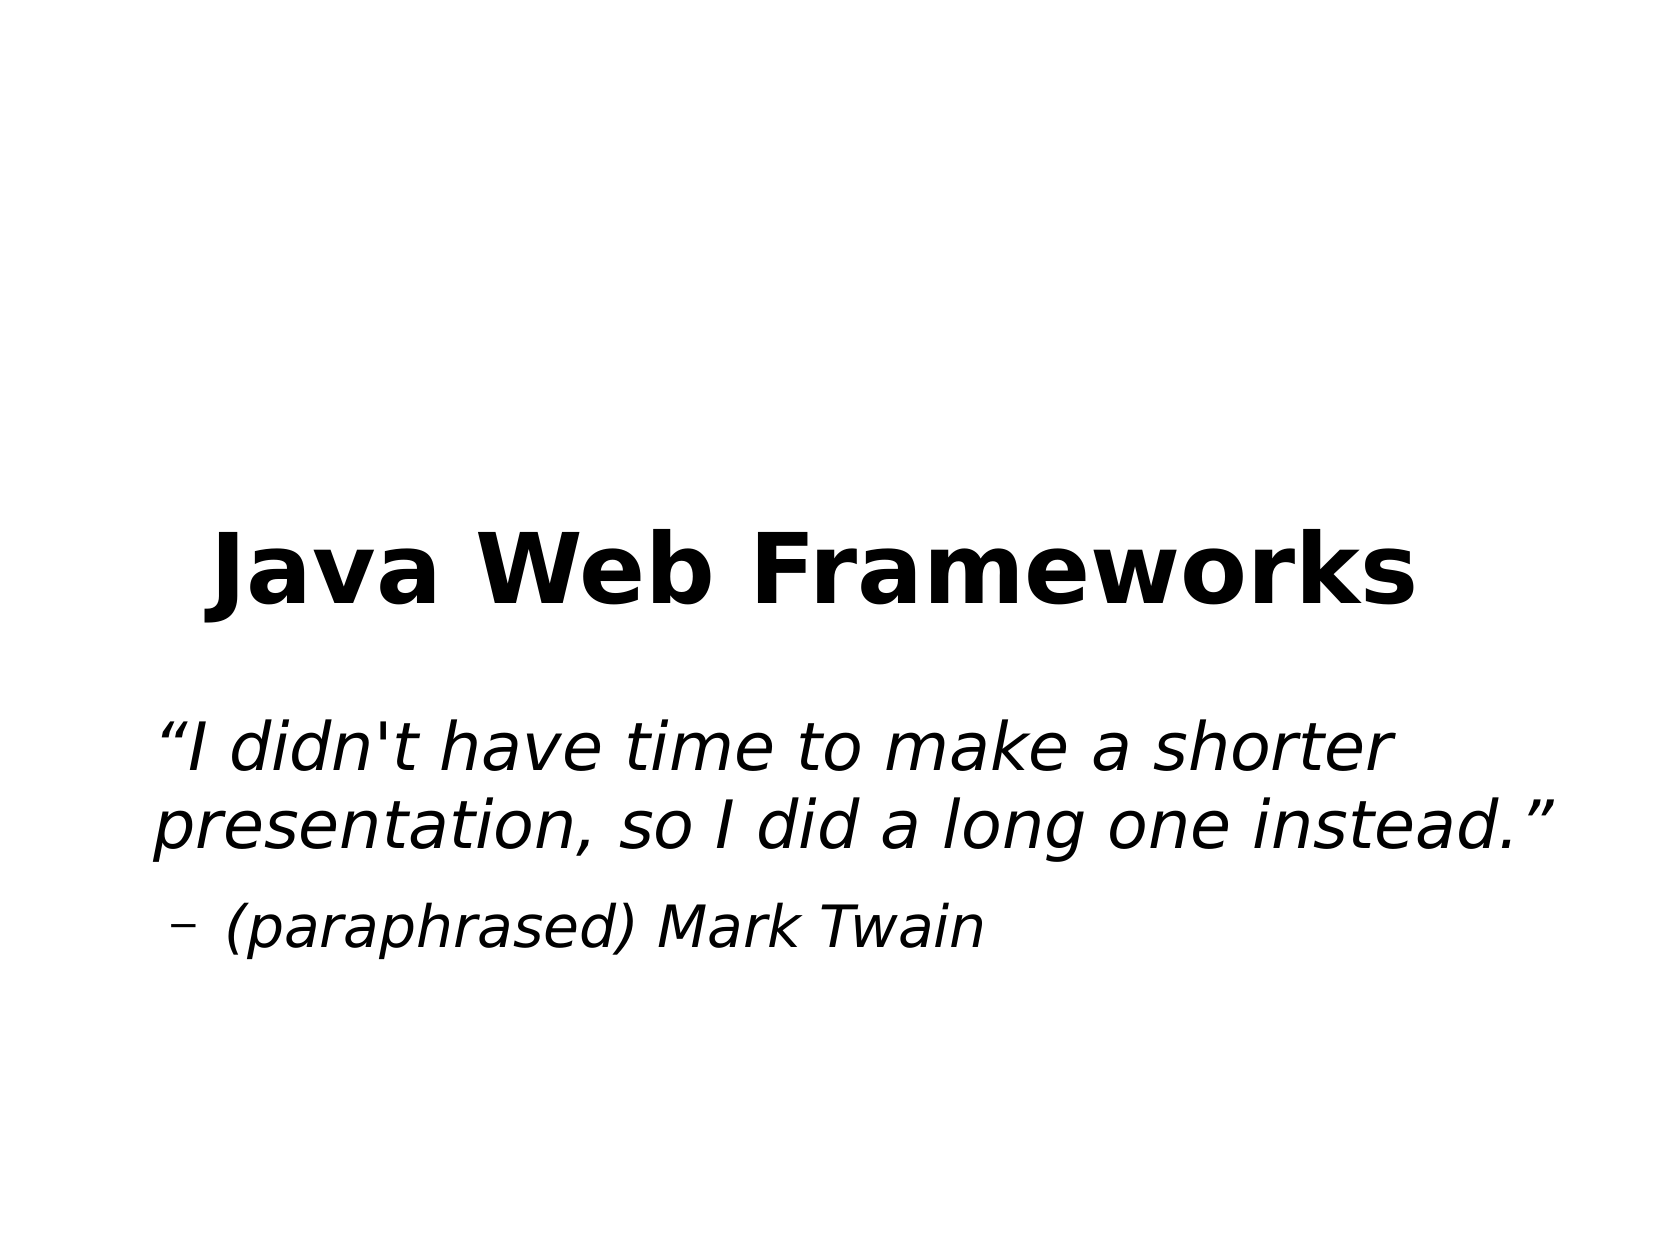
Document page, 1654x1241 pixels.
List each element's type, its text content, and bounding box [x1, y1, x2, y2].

title Java Web Frameworks [70, 466, 1560, 674]
list “I didn't have time to make a shorter presentation, so I did a long one instead.” (paraphrased) Mark Twain [82, 708, 1571, 1010]
